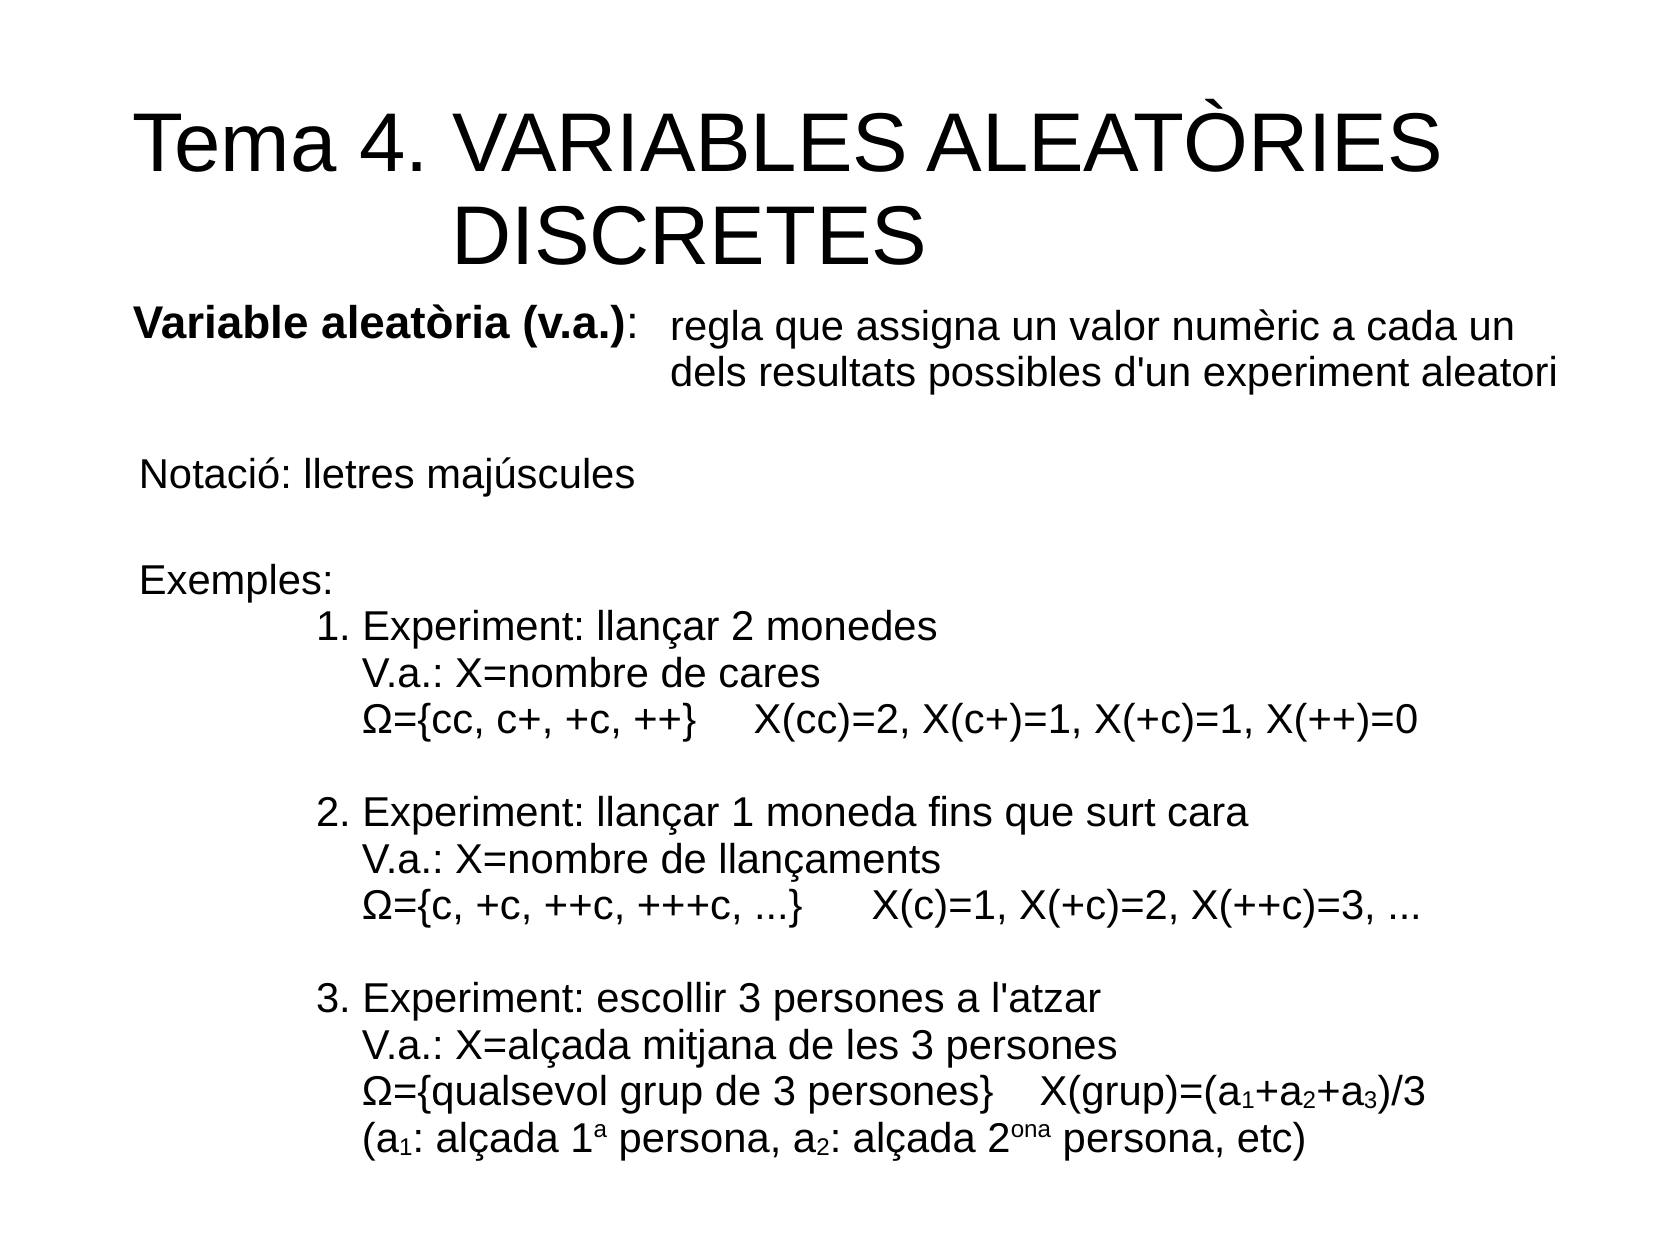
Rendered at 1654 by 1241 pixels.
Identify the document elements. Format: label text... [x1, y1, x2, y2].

text_box Tema 4. VARIABLES ALEATÒRIES DISCRETES [118, 88, 1536, 289]
text_box regla que assigna un valor numèric a cada un dels resultats possibles d'un experiment aleatori [655, 295, 1601, 404]
text_box Exemples: 1. Experiment: llançar 2 monedes V.a.: X=nombre de cares Ω={cc, c+, +c, ++} X(cc)=2, X(c+)=1, X(+c)=1, X(++)=0 2. Experiment: llançar 1 moneda fins que surt cara V.a.: X=nombre de llançaments Ω={c, +c, ++c, +++c, ...} X(c)=1, X(+c)=2, X(++c)=3, ... 3. Experiment: escollir 3 persones a l'atzar V.a.: X=alçada mitjana de les 3 persones Ω={qualsevol grup de 3 persones} X(grup)=(a1+a2+a3)/3 (a1: alçada 1a persona, a2: alçada 2ona persona, etc) [124, 549, 1506, 1202]
text_box Notació: lletres majúscules [124, 442, 774, 505]
text_box Variable aleatòria (v.a.): [118, 289, 1565, 357]
